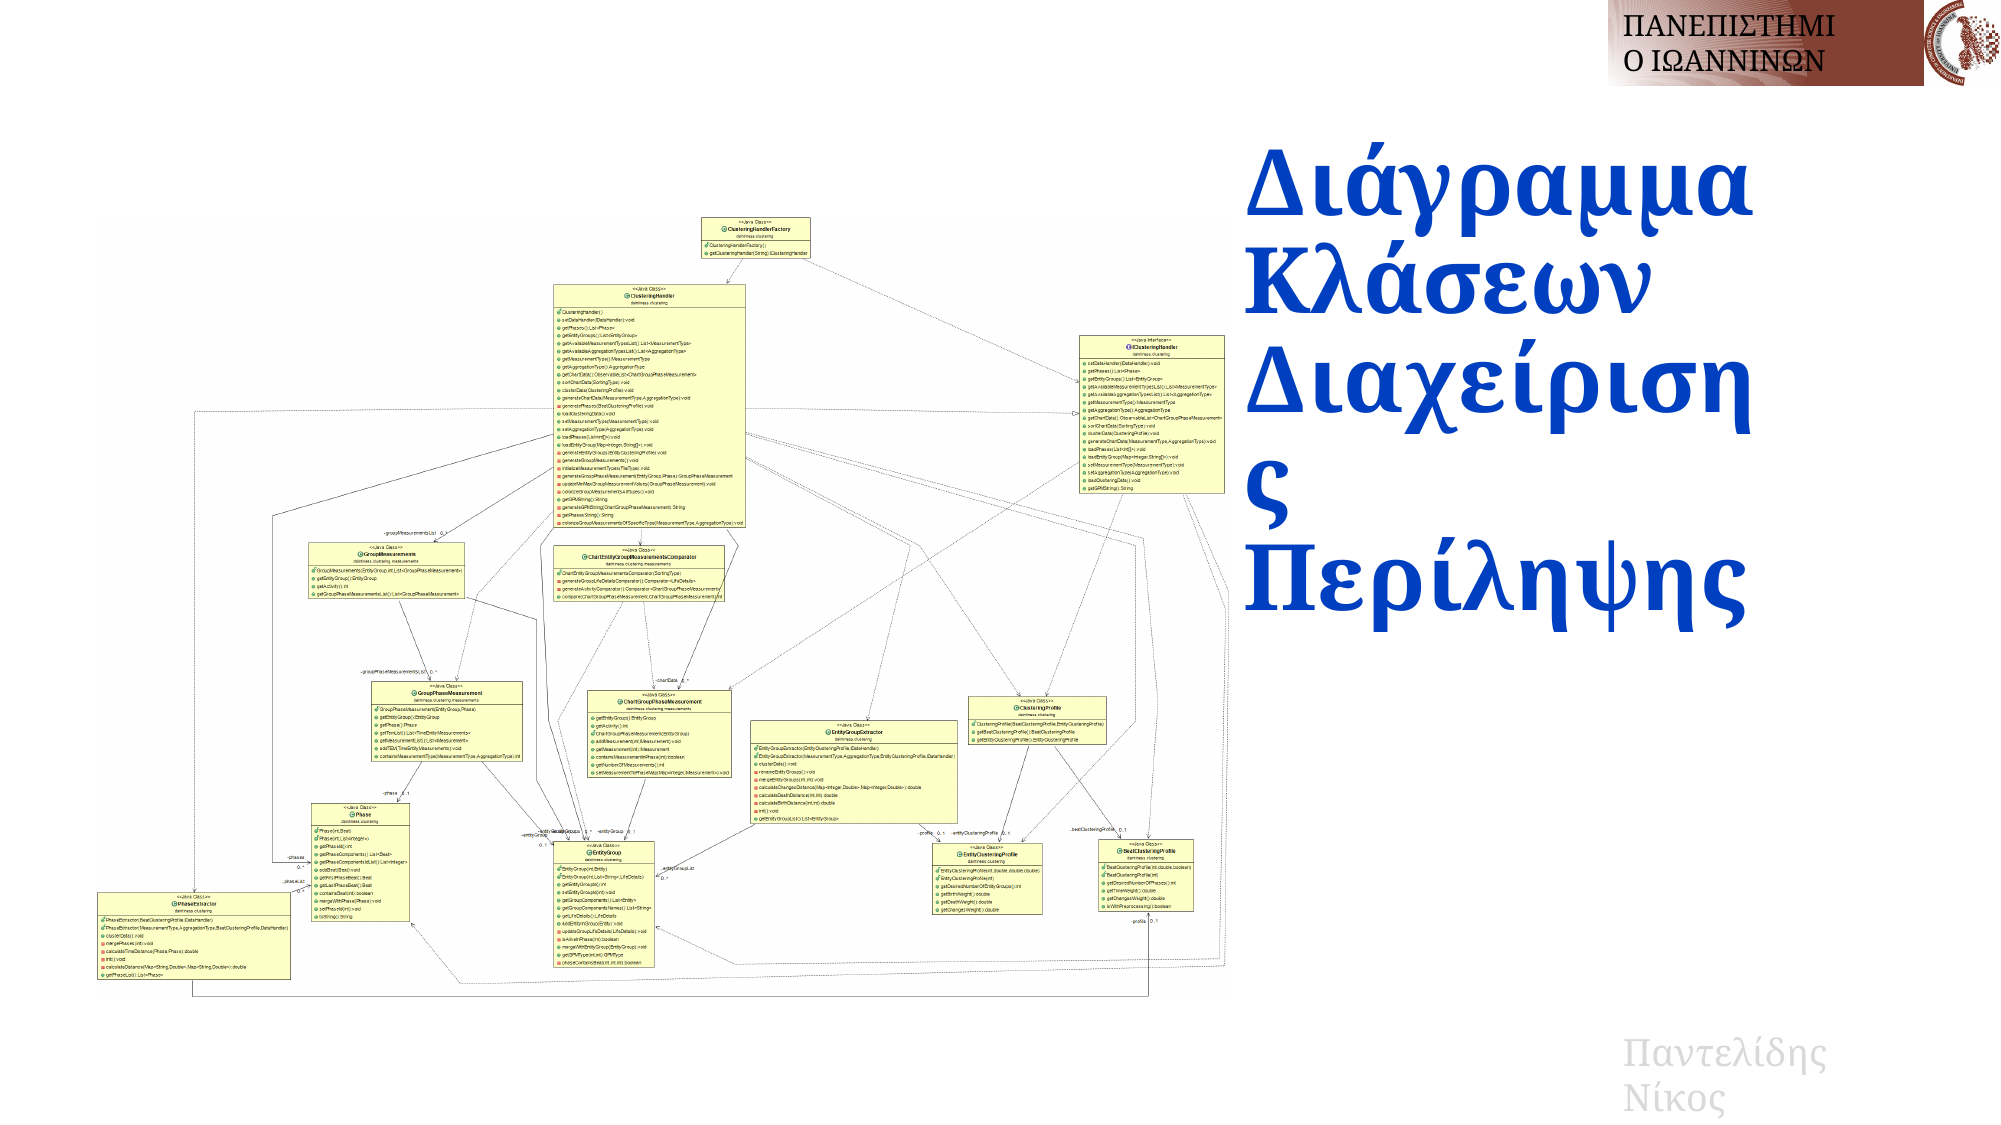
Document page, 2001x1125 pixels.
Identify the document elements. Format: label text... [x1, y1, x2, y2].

text_box Διάγραμμα Κλάσεων Διαχείρισης Περίληψης [1228, 128, 1799, 563]
picture [96, 216, 1229, 997]
